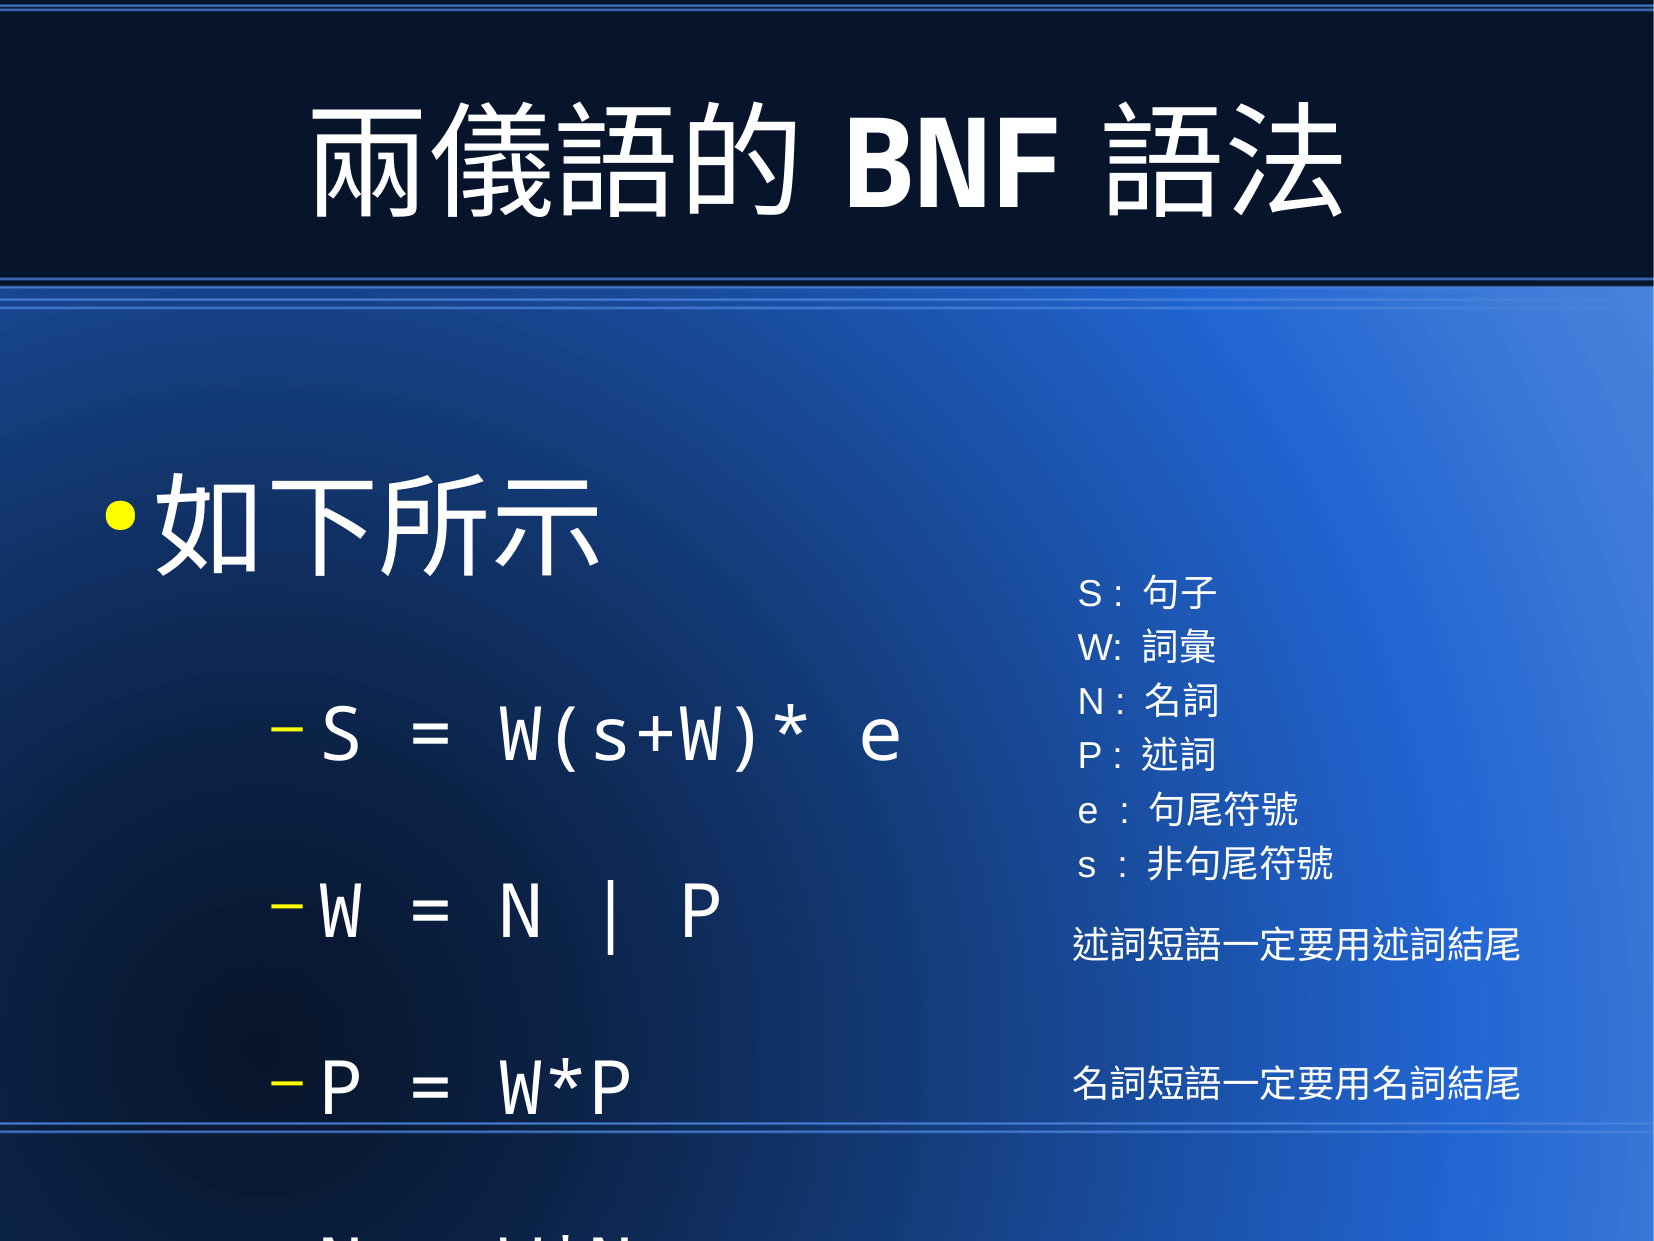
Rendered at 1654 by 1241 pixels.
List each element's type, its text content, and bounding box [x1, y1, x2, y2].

text_box S : 句子 W: 詞彙 N : 名詞 P : 述詞 e : 句尾符號 s : 非句尾符號 [1062, 555, 1350, 852]
list 如下所示 S = W(s+W)* e W = N | P P = W*P N = W*N [82, 355, 1571, 1241]
text_box 述詞短語一定要用述詞結尾 名詞短語一定要用名詞結尾 [1057, 907, 1538, 1158]
picture [0, 0, 1654, 1241]
title 兩儀語的BNF語法 [82, 49, 1571, 257]
